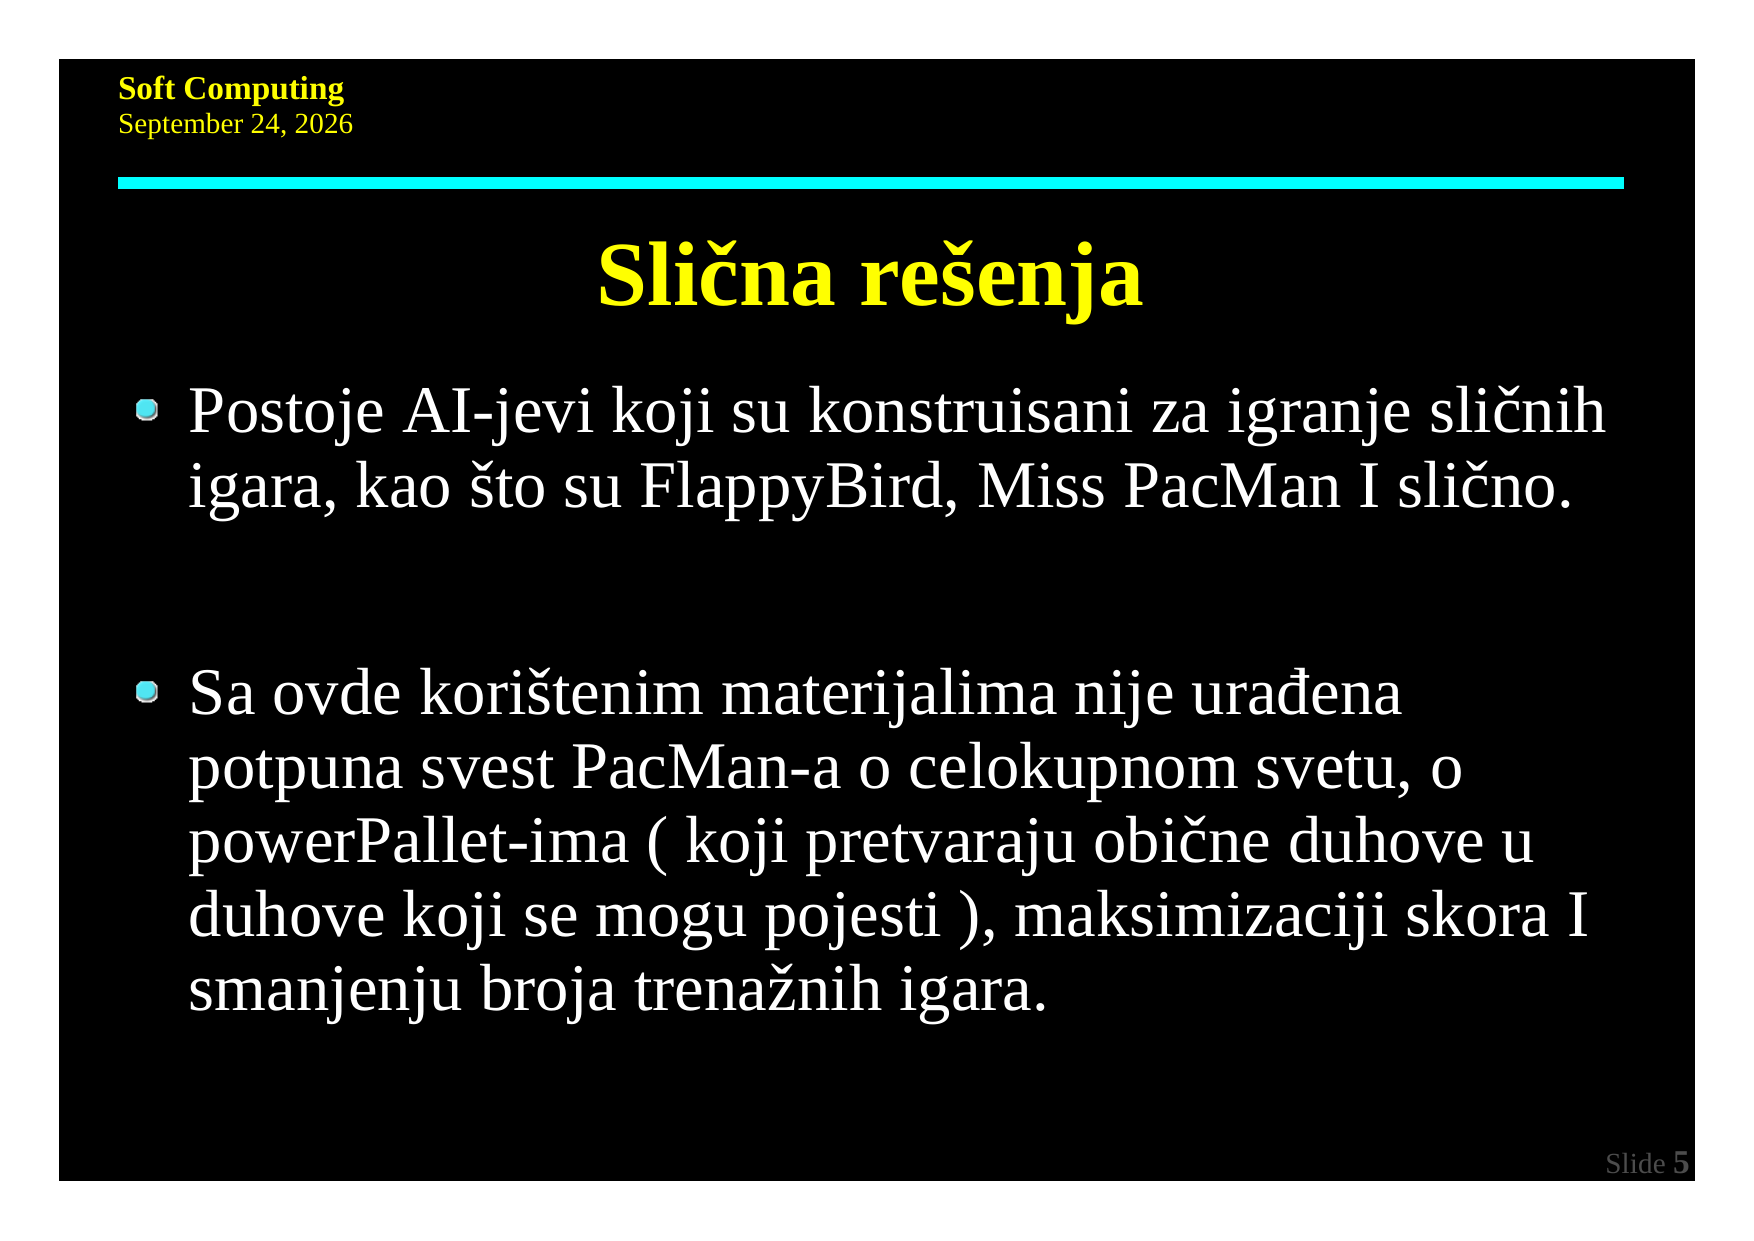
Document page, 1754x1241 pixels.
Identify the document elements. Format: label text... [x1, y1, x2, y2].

title Slična rešenja [118, 200, 1625, 349]
list Postoje AI-jevi koji su konstruisani za igranje sličnih igara, kao što su FlappyBird, Miss PacMan I slično. Sa ovde korištenim materijalima nije urađena potpuna svest PacMan-a o celokupnom svetu, o powerPallet-ima ( koji pretvaraju obične duhove u duhove koji se mogu pojesti ), maksimizaciji skora I smanjenju broja trenažnih igara. [118, 373, 1625, 1134]
